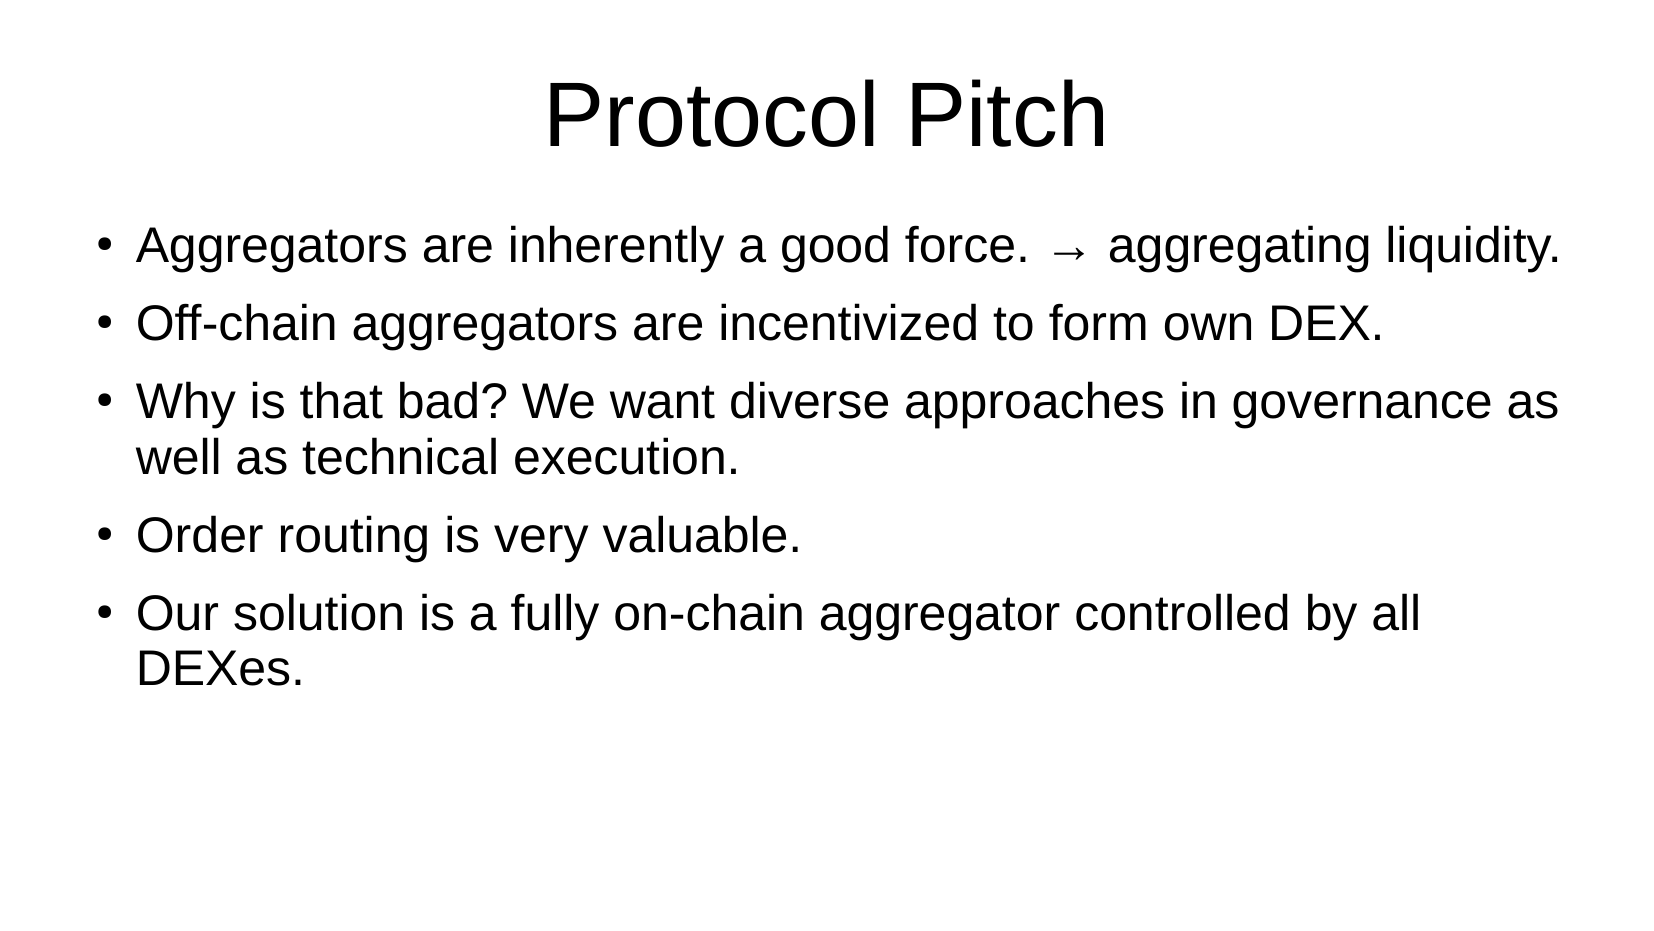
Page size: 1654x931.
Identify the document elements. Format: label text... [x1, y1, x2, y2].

list Aggregators are inherently a good force. → aggregating liquidity. Off-chain aggregators are incentivized to form own DEX. Why is that bad? We want diverse approaches in governance as well as technical execution. Order routing is very valuable. Our solution is a fully on-chain aggregator controlled by all DEXes. [82, 217, 1571, 758]
title Protocol Pitch [82, 37, 1571, 193]
